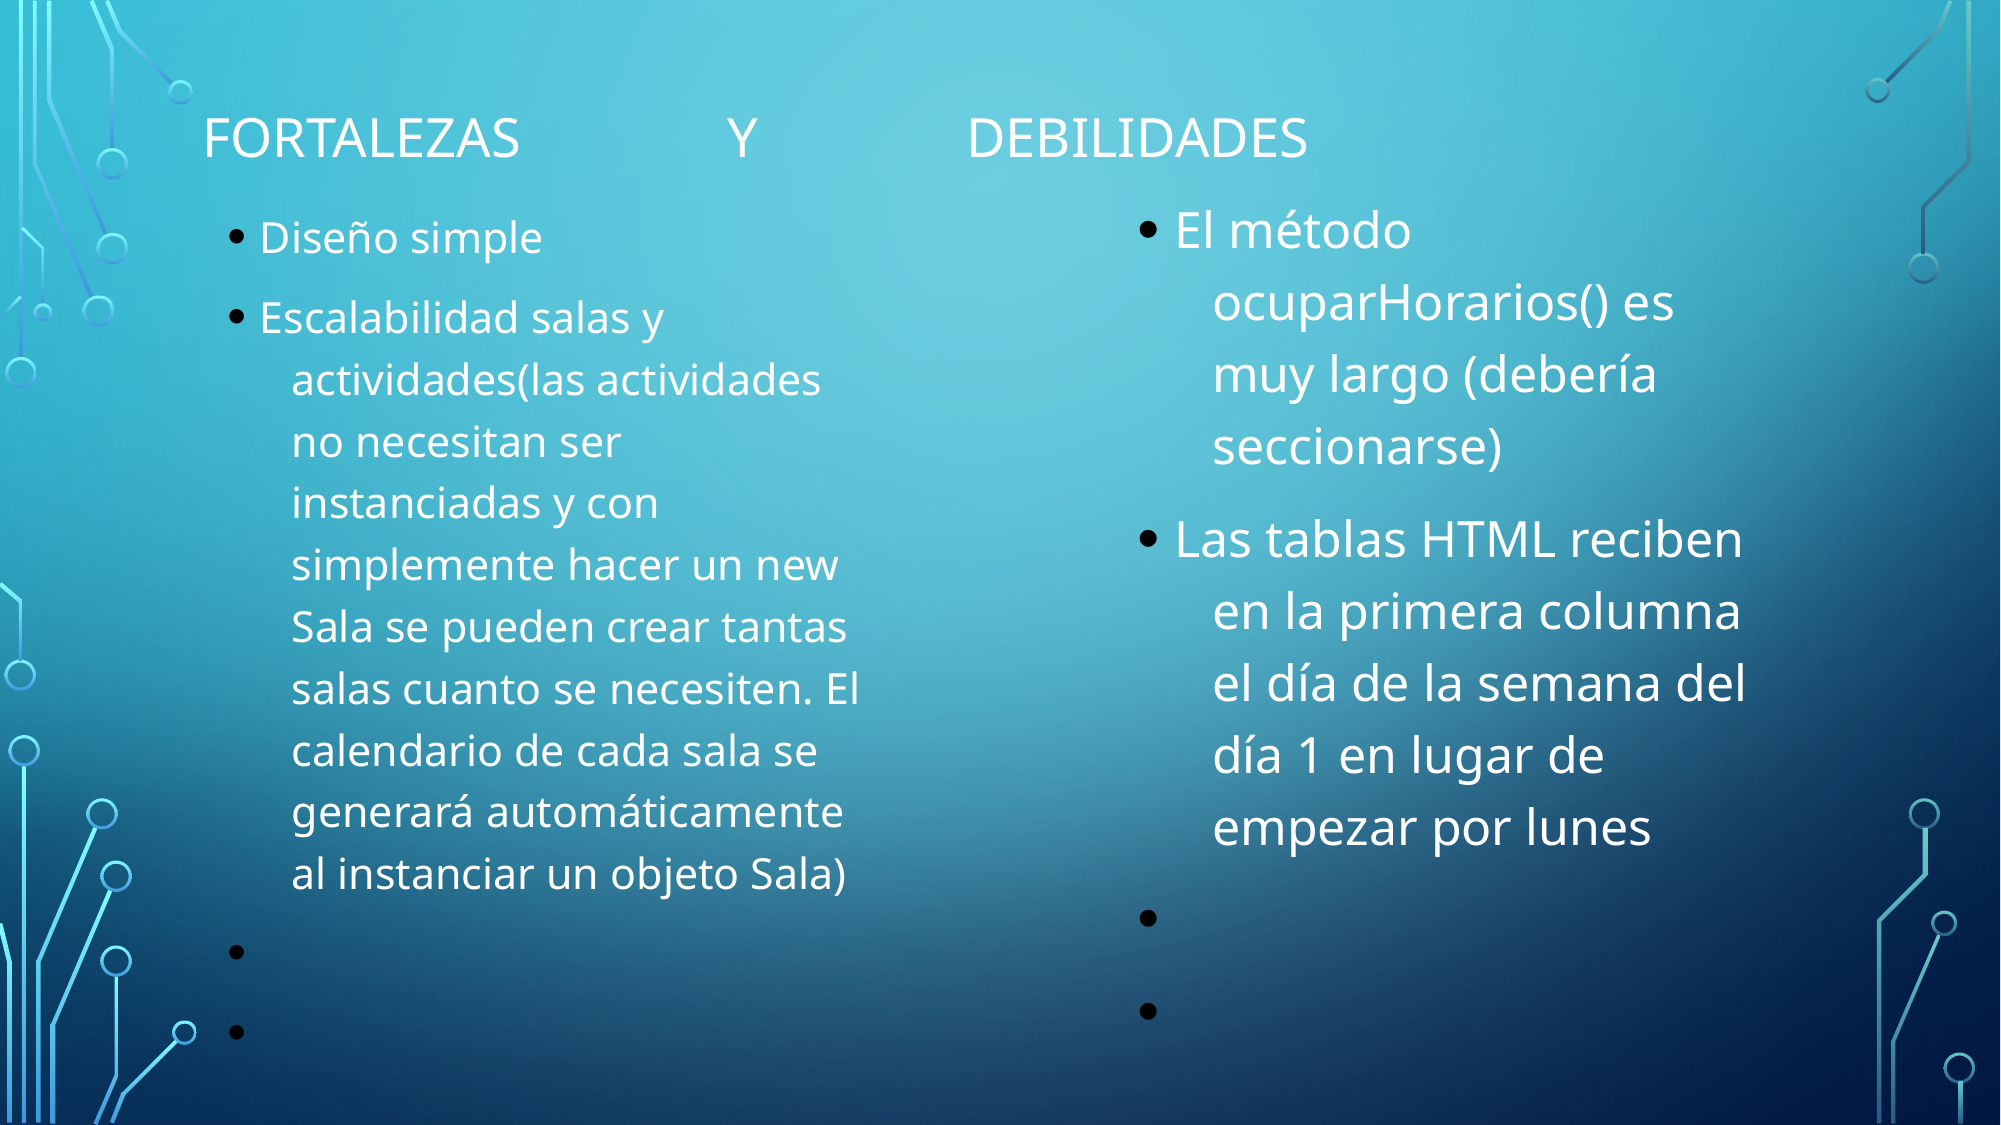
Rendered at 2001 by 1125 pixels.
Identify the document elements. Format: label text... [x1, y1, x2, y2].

title Fortalezas y debilidades [187, 101, 1813, 180]
text_box Diseño simple Escalabilidad salas y actividades(las actividades no necesitan ser instanciadas y con simplemente hacer un new Sala se pueden crear tantas salas cuanto se necesiten. El calendario de cada sala se generará automáticamente al instanciar un objeto Sala) [212, 192, 883, 976]
list El método ocuparHorarios() es muy largo (debería seccionarse) Las tablas HTML reciben en la primera columna el día de la semana del día 1 en lugar de empezar por lunes [1122, 179, 1793, 972]
